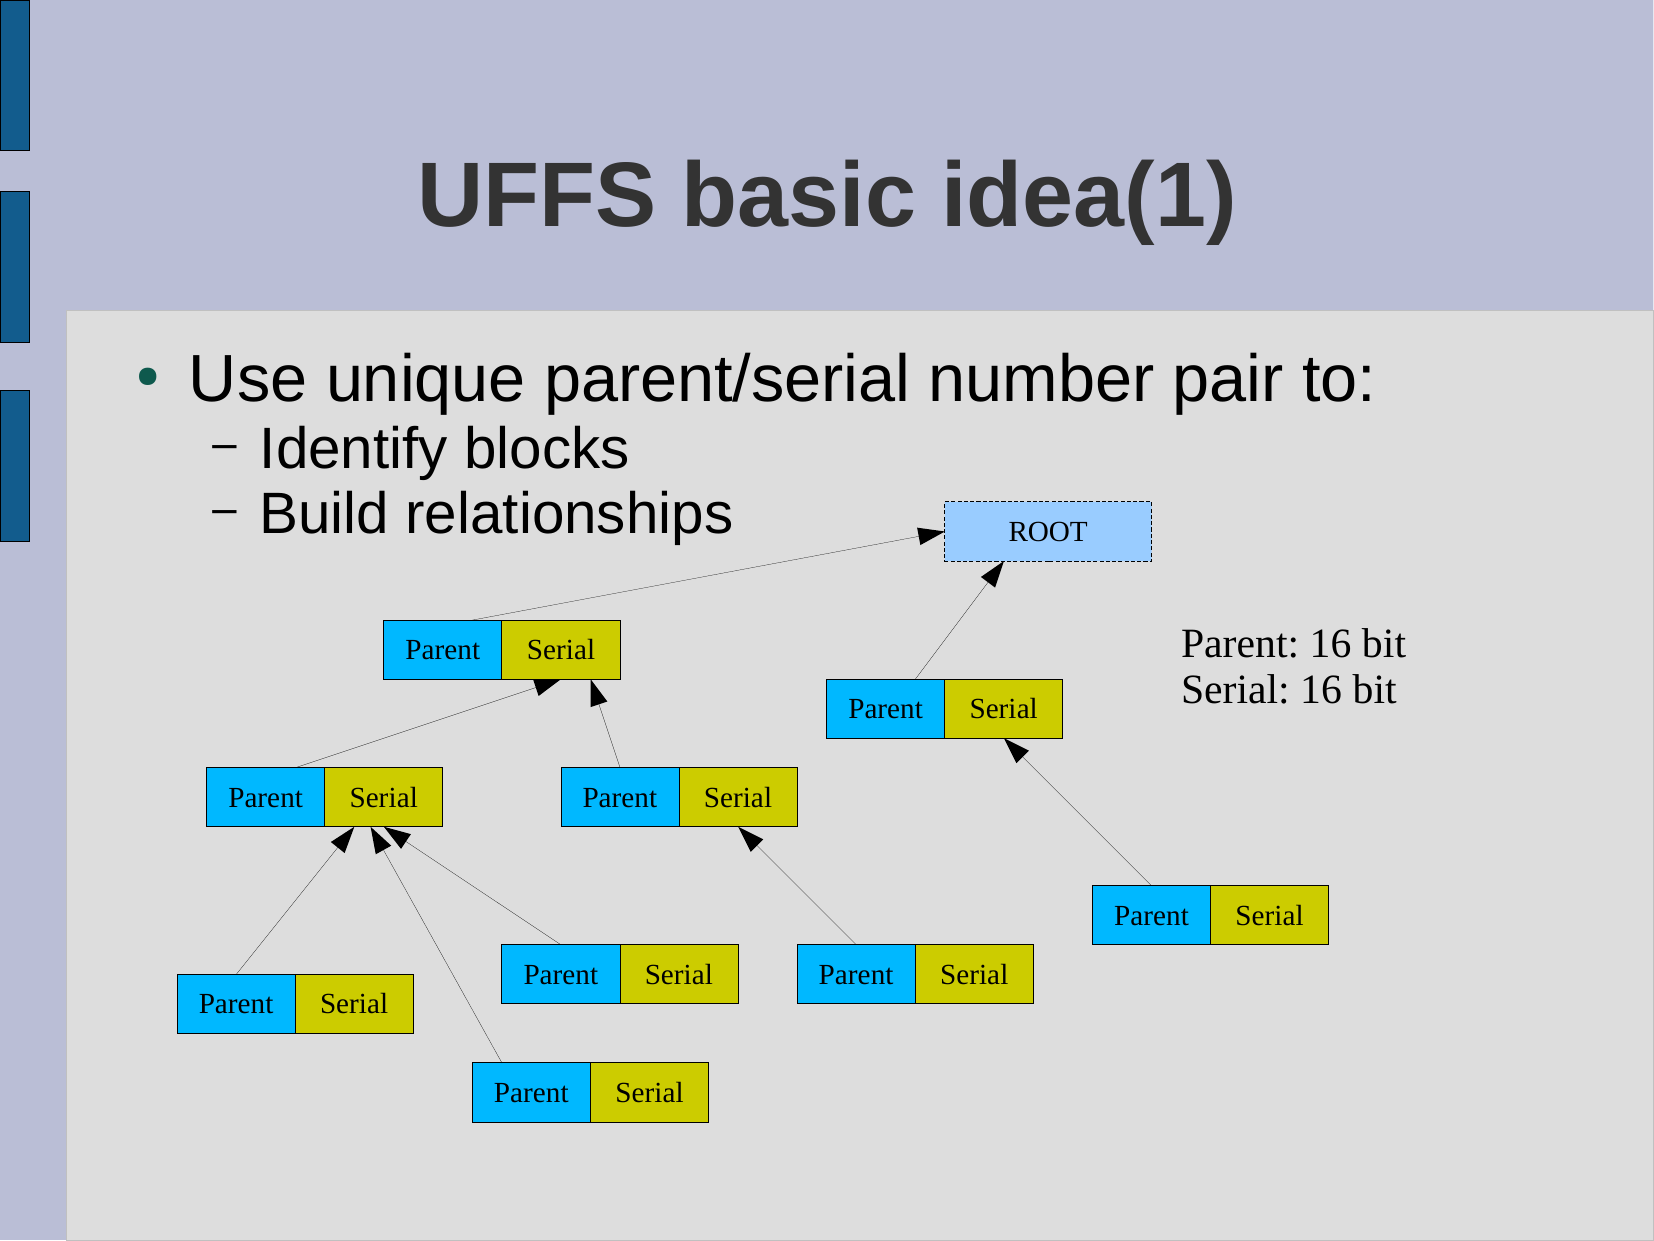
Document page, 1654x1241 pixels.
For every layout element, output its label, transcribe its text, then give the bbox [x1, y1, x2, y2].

text_box Serial [590, 1062, 709, 1123]
text_box Serial [295, 974, 414, 1034]
text_box Parent [206, 767, 324, 827]
text_box Parent [177, 974, 295, 1034]
text_box Parent [383, 620, 501, 680]
text_box Parent: 16 bit Serial: 16 bit [1181, 620, 1447, 715]
text_box Parent [1092, 885, 1210, 945]
text_box Parent [826, 679, 944, 739]
text_box Serial [620, 944, 739, 1004]
title UFFS basic idea(1) [121, 91, 1534, 299]
text_box Serial [679, 767, 798, 827]
text_box Parent [561, 767, 679, 827]
text_box Parent [501, 944, 620, 1004]
text_box Parent [472, 1062, 590, 1123]
text_box Serial [501, 620, 621, 680]
list Use unique parent/serial number pair to: Identify blocks Build relationships [118, 340, 1531, 1123]
text_box Serial [944, 679, 1063, 739]
text_box ROOT [944, 501, 1152, 562]
text_box Serial [324, 767, 443, 827]
text_box Serial [915, 944, 1034, 1004]
text_box Serial [1210, 885, 1329, 945]
text_box Parent [797, 944, 915, 1004]
